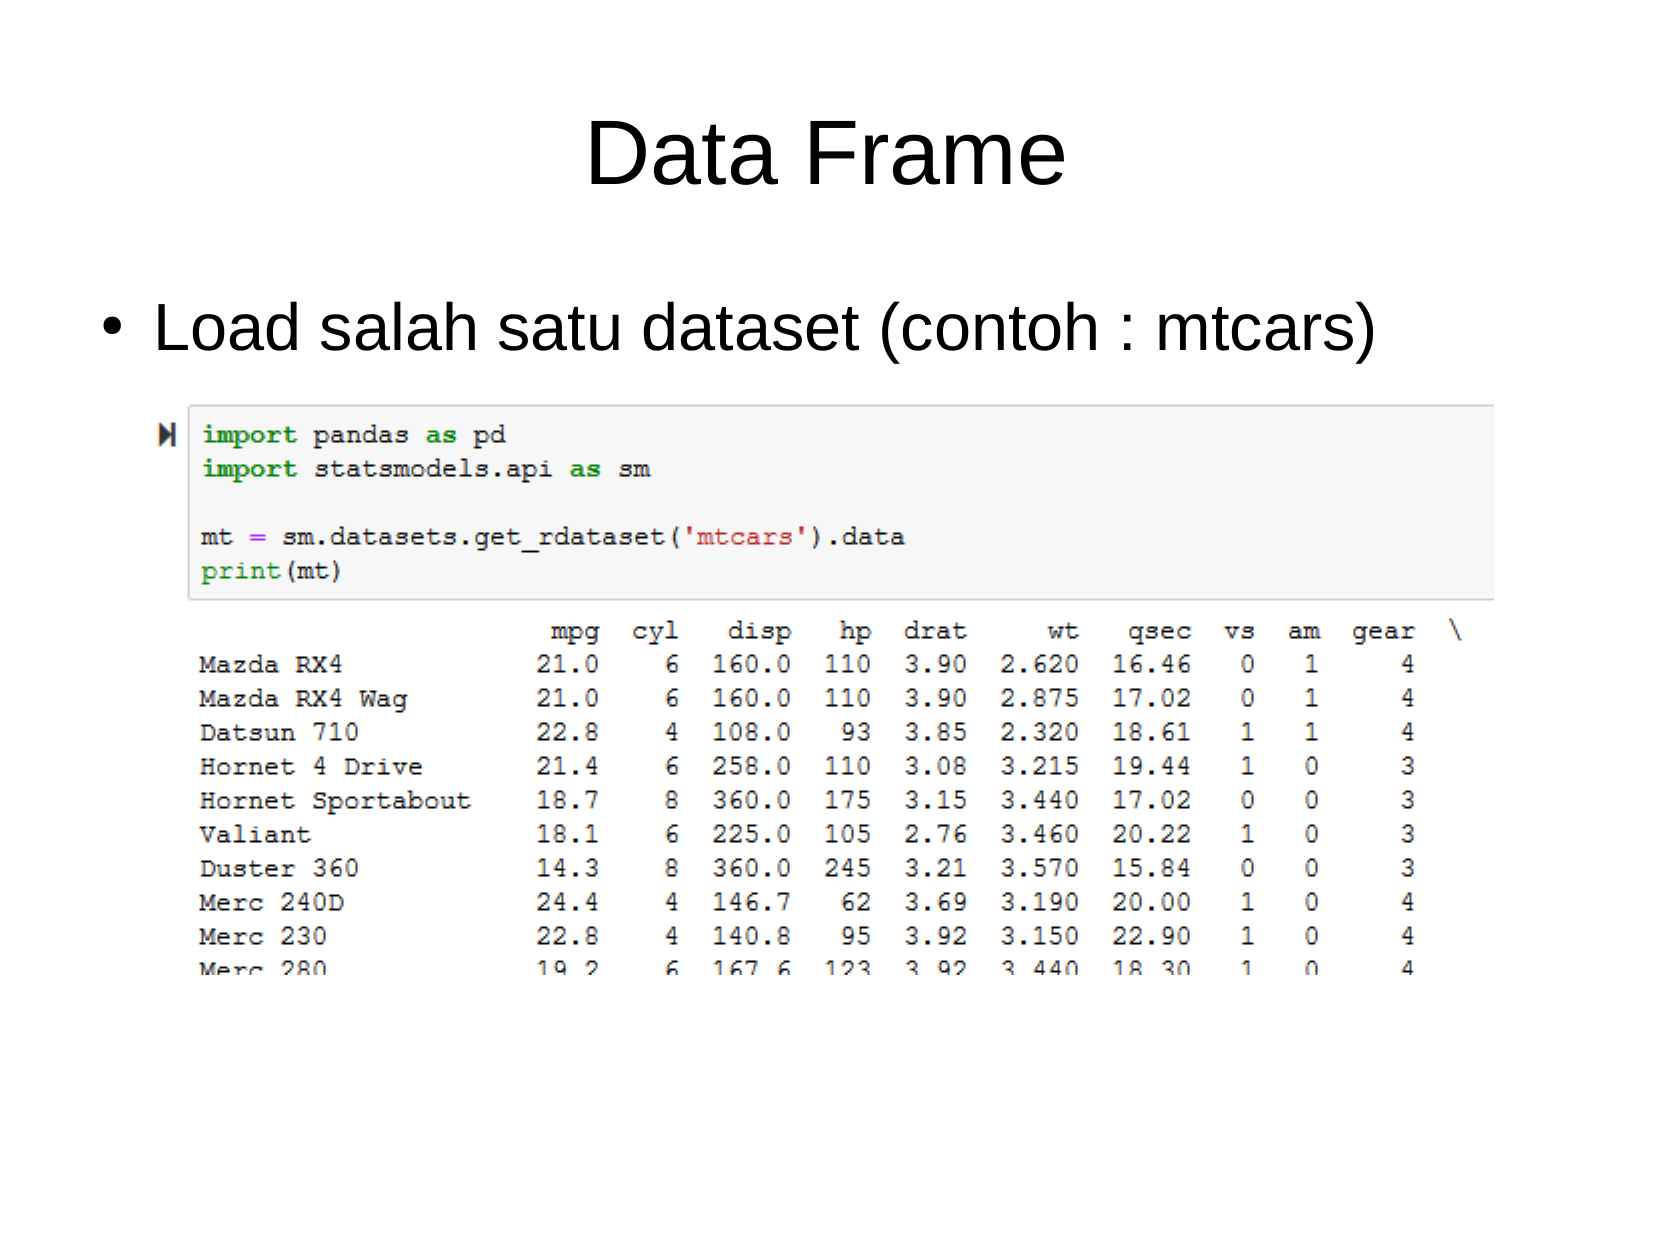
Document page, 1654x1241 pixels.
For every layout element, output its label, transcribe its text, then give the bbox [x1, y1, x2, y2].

list Load salah satu dataset (contoh : mtcars) [82, 290, 1571, 1010]
picture [146, 389, 1494, 976]
title Data Frame [82, 49, 1571, 257]
